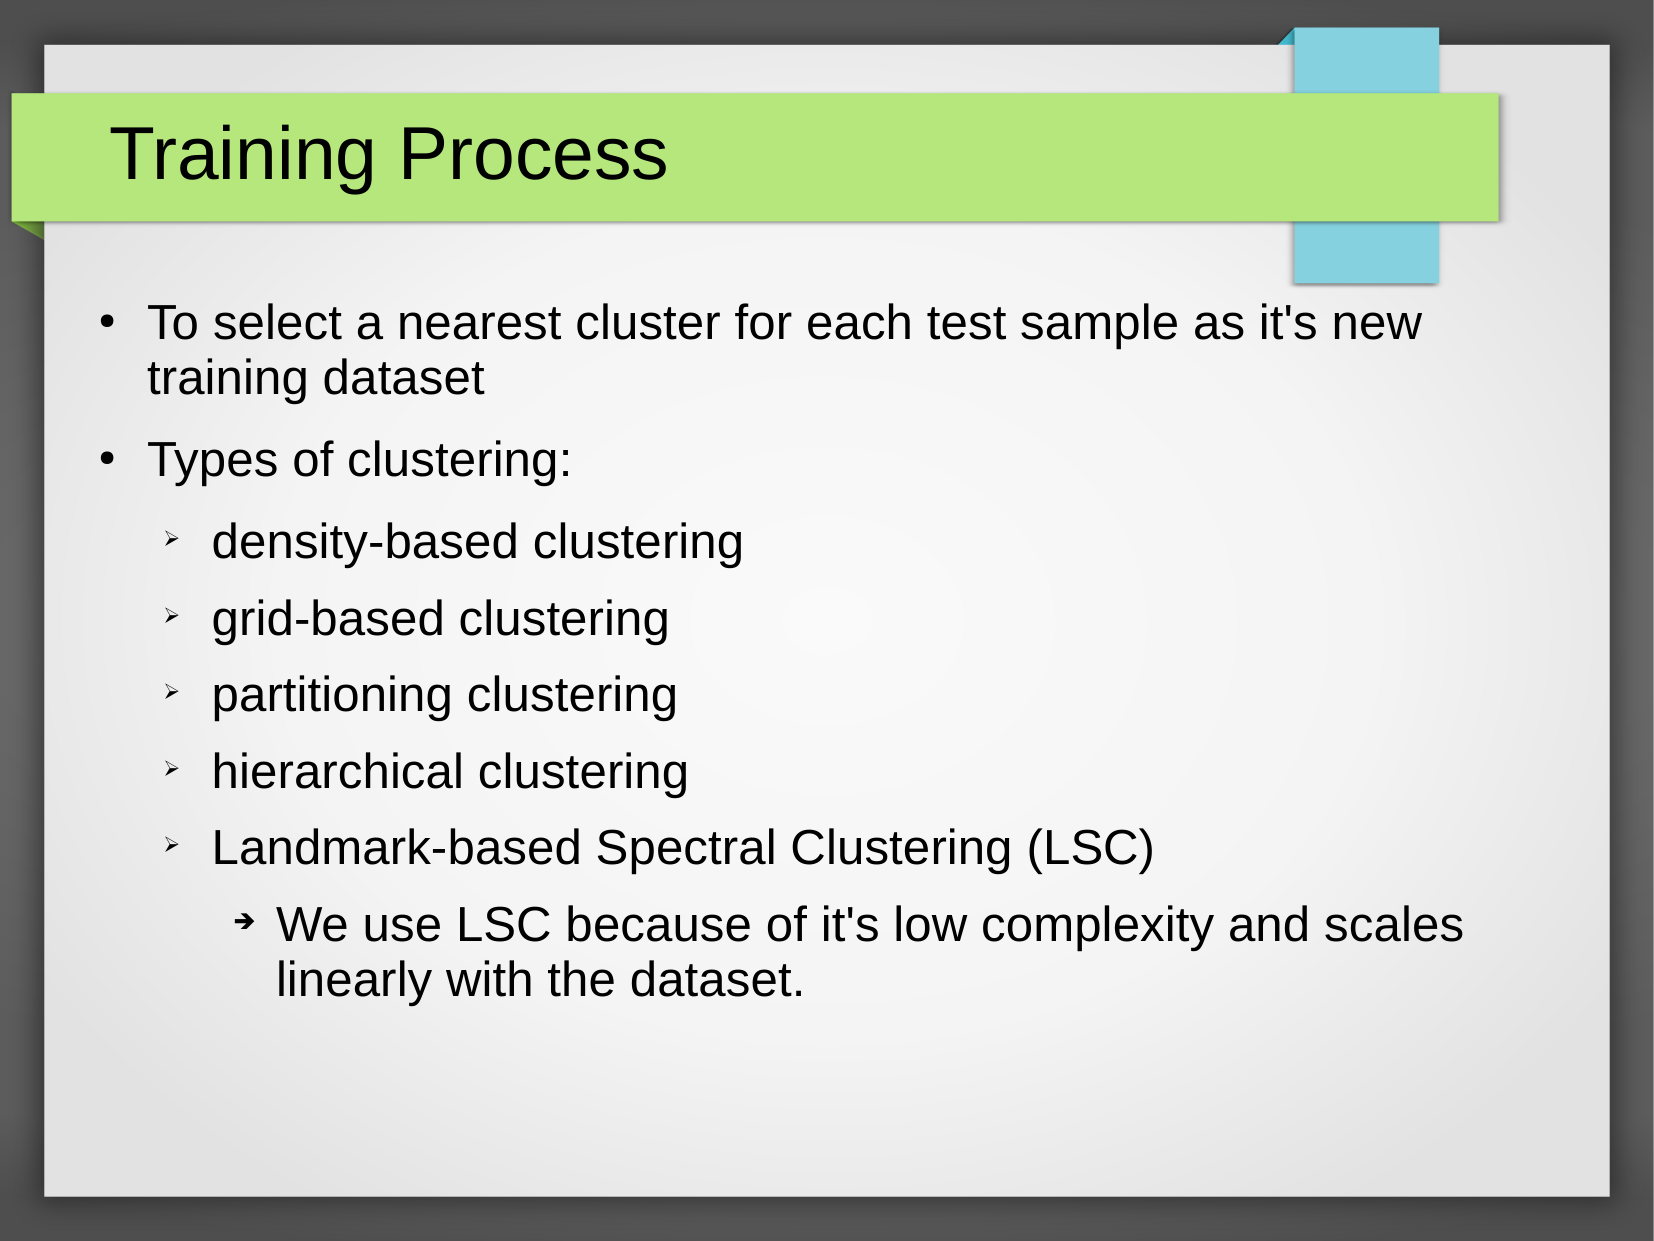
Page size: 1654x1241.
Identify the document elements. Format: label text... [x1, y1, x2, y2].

picture [0, 0, 1654, 1241]
list To select a nearest cluster for each test sample as it's new training dataset Types of clustering: density-based clustering grid-based clustering partitioning clustering hierarchical clustering Landmark-based Spectral Clustering (LSC) We use LSC because of it's low complexity and scales linearly with the dataset. [82, 295, 1571, 1015]
title Training Process [82, 94, 1264, 213]
